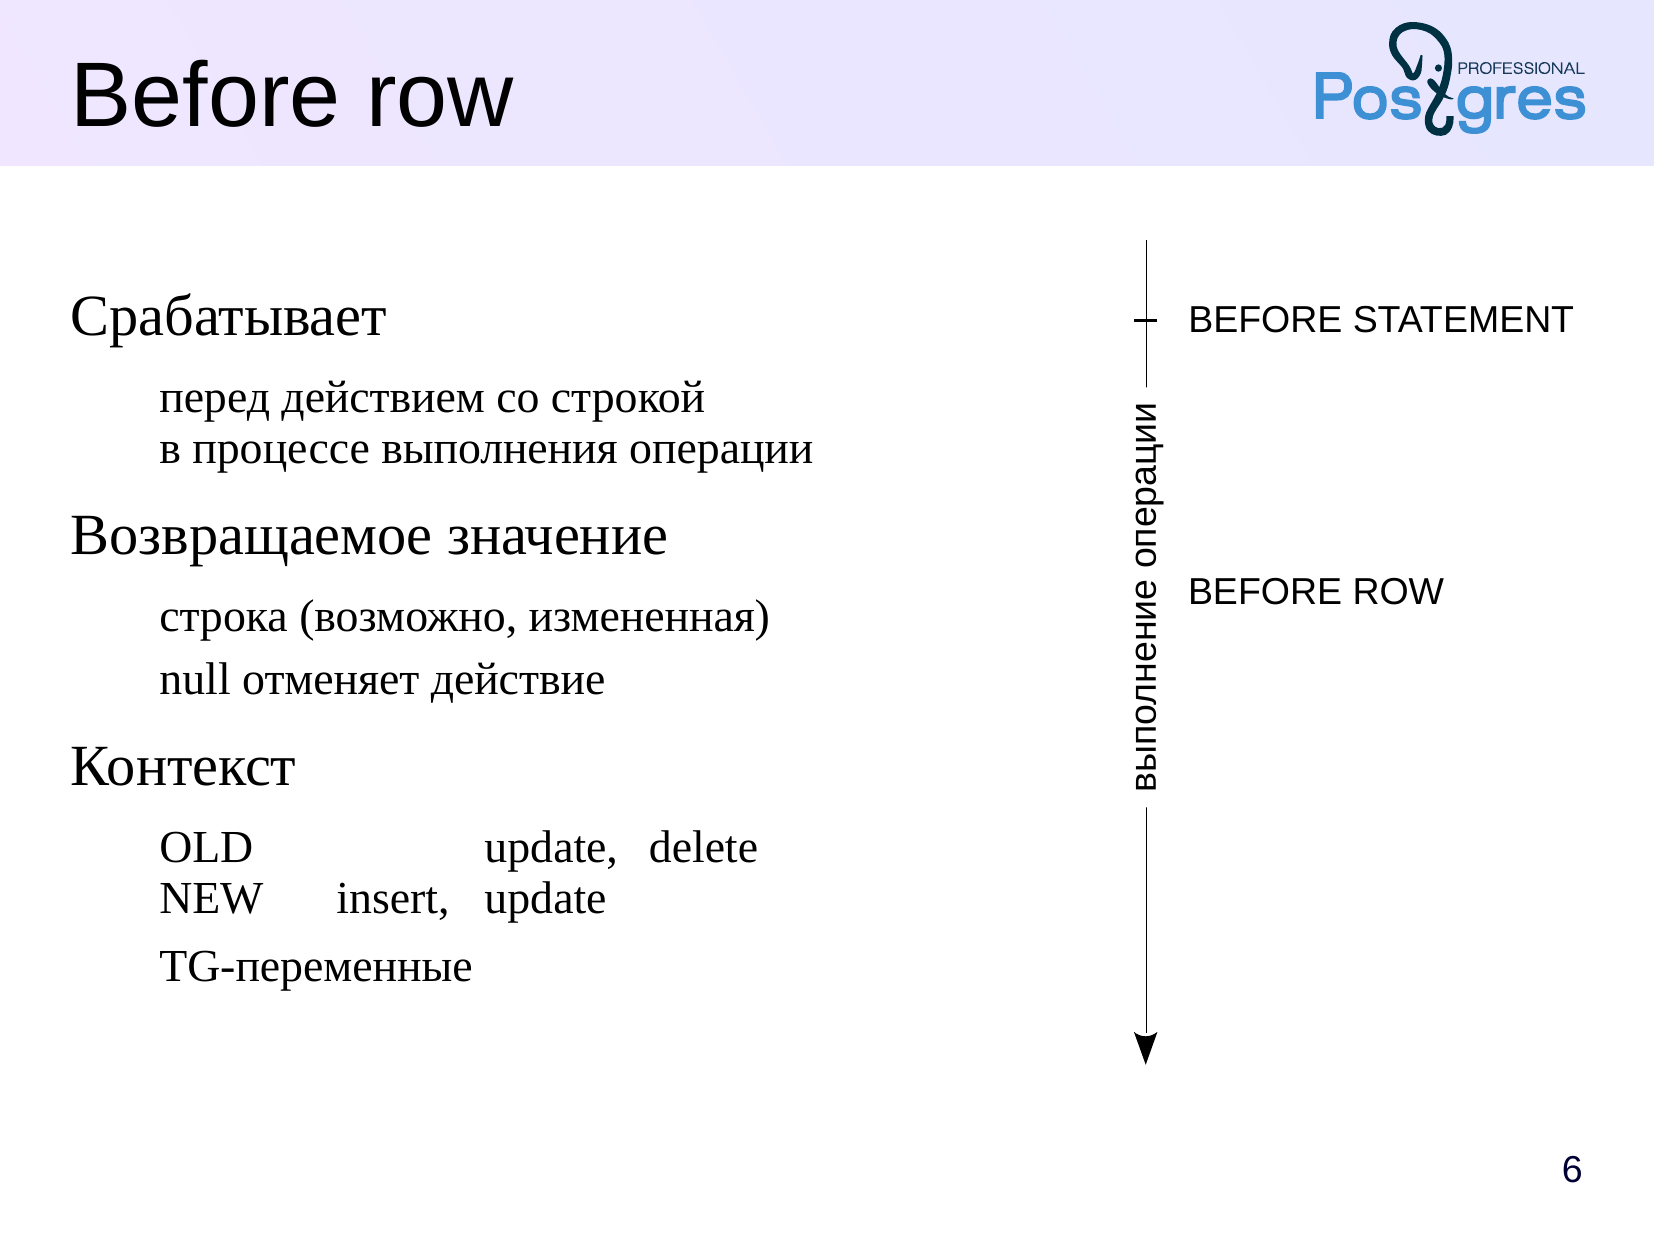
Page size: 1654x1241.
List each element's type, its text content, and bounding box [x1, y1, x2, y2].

text_box BEFORE STATEMENT [1173, 291, 1594, 352]
list Срабатывает перед действием со строкой в процессе выполнения операции Возвращаемое значение строка (возможно, измененная) null отменяет действие Контекст OLD update, delete NEW insert, update TG-переменные [70, 283, 1583, 1141]
text_box выполнение операции [1114, 387, 1214, 808]
text_box BEFORE ROW [1173, 563, 1517, 620]
title Before row [70, 43, 1241, 147]
